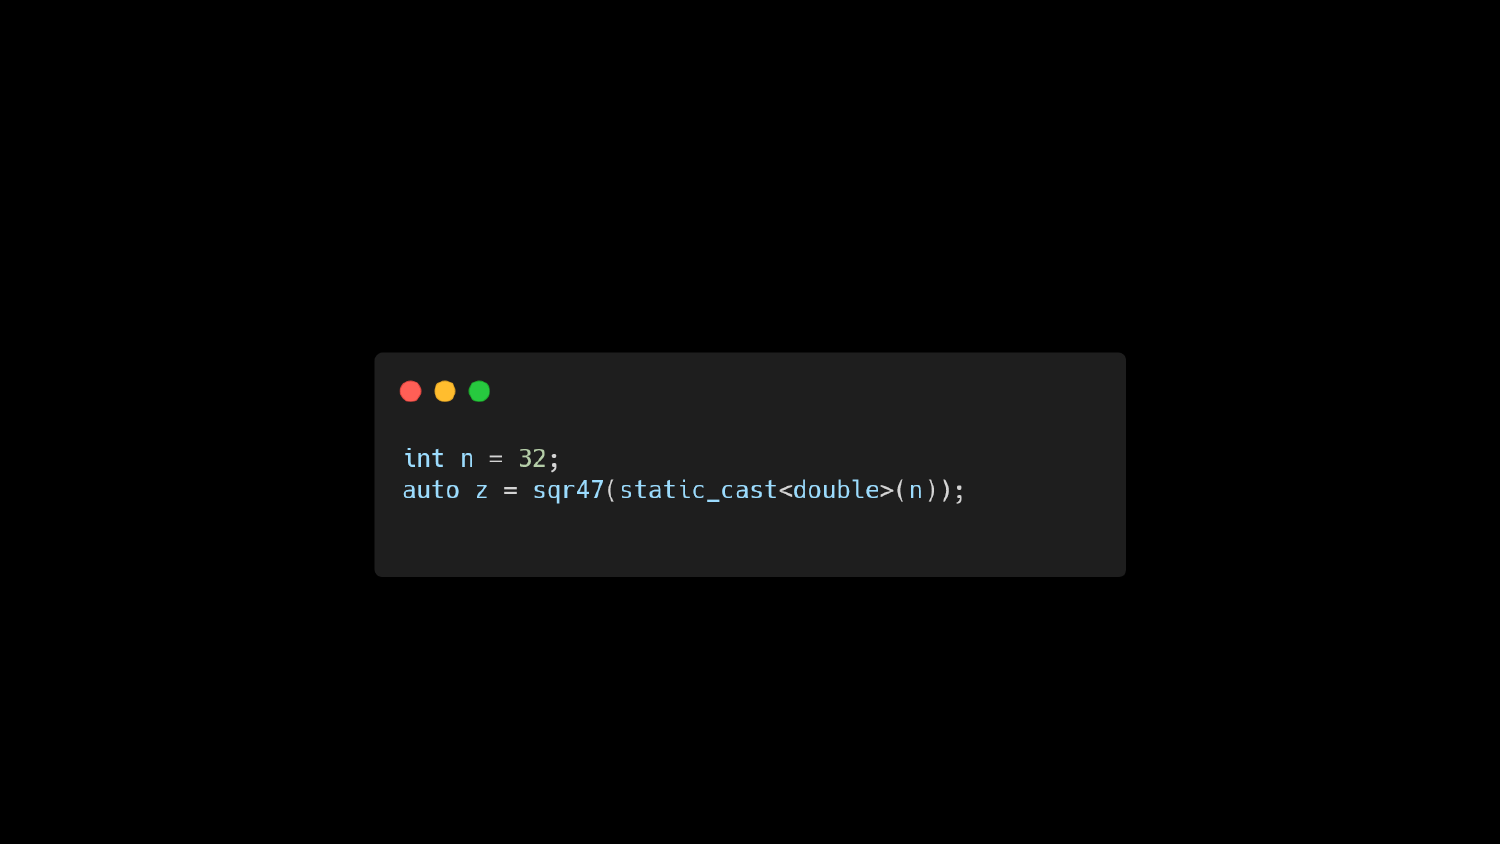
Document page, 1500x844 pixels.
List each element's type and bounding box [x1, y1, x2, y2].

picture [278, 256, 1222, 673]
